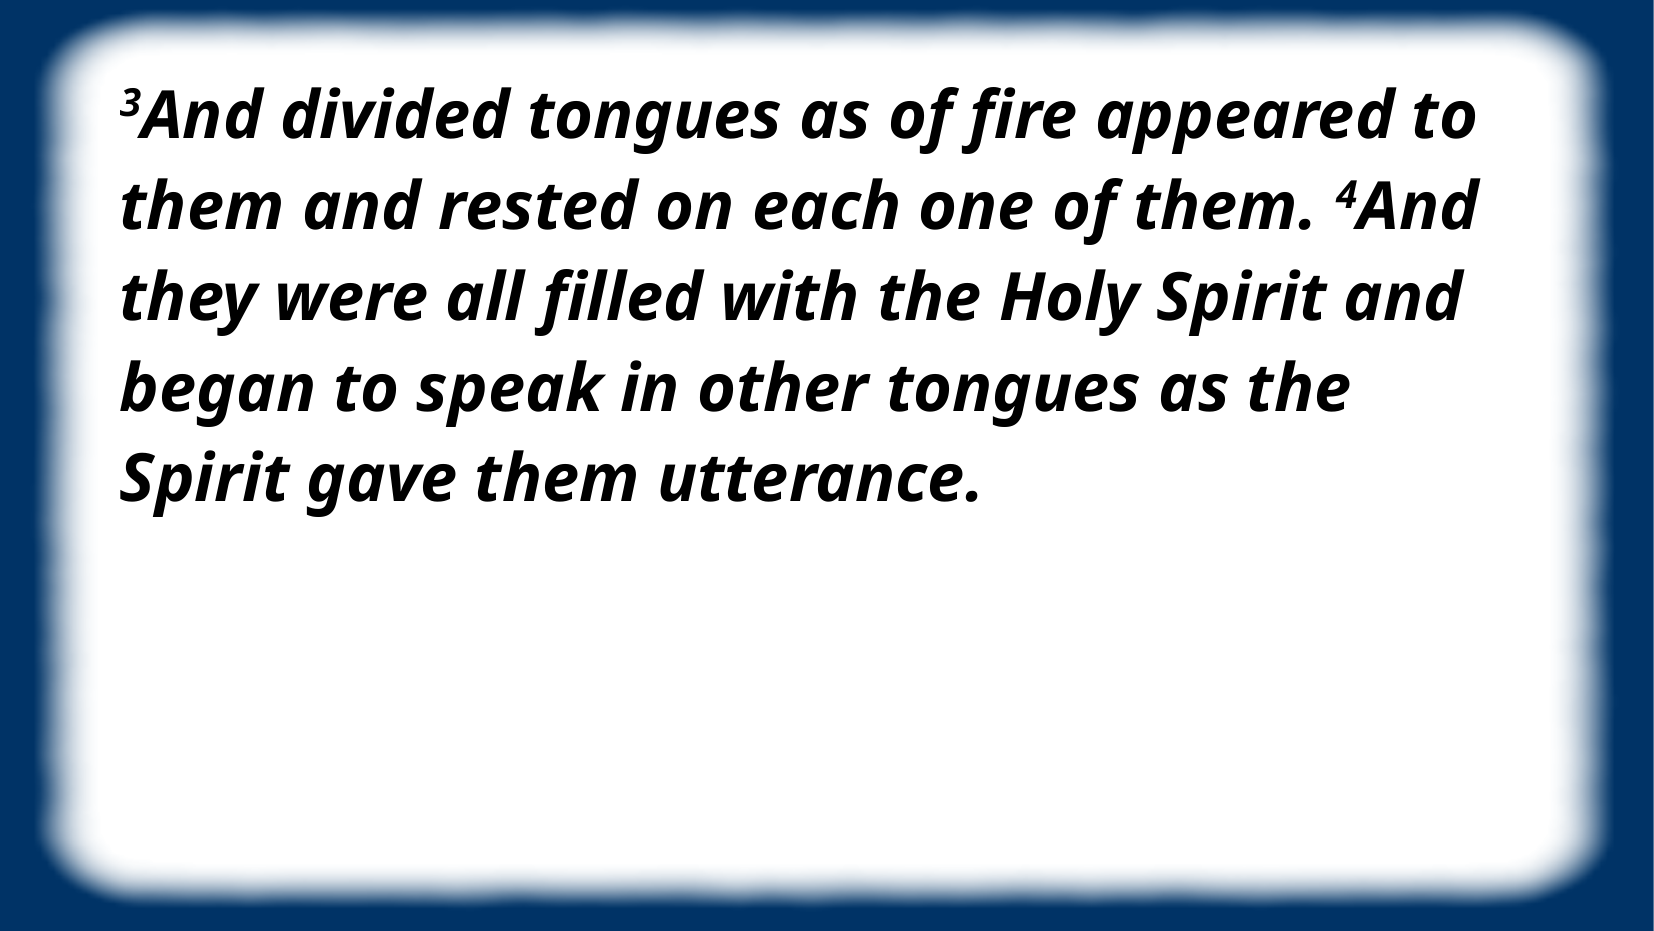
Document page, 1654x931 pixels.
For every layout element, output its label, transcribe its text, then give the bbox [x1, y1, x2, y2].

picture [0, 0, 1654, 931]
text_box 3And divided tongues as of fire appeared to them and rested on each one of them. 4And they were all filled with the Holy Spirit and began to speak in other tongues as the Spirit gave them utterance. [105, 60, 1546, 519]
